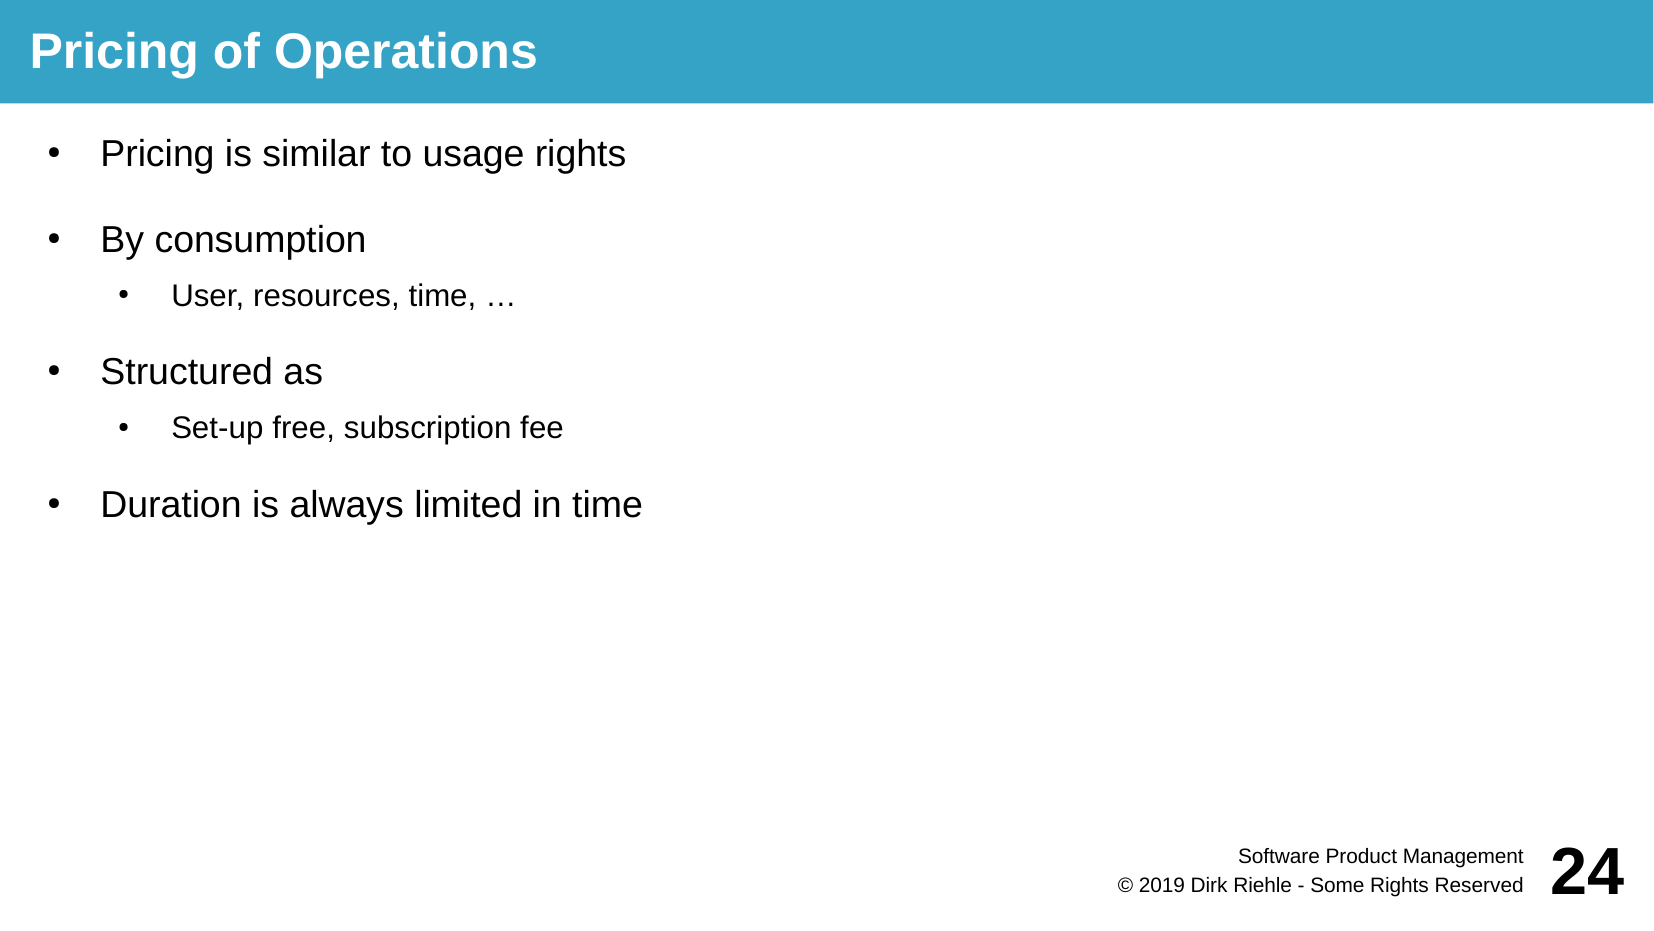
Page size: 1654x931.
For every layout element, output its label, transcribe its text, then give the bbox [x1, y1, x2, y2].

title Pricing of Operations [0, 0, 1654, 104]
list Pricing is similar to usage rights By consumption User, resources, time, … Structured as Set-up free, subscription fee Duration is always limited in time [29, 132, 1625, 813]
